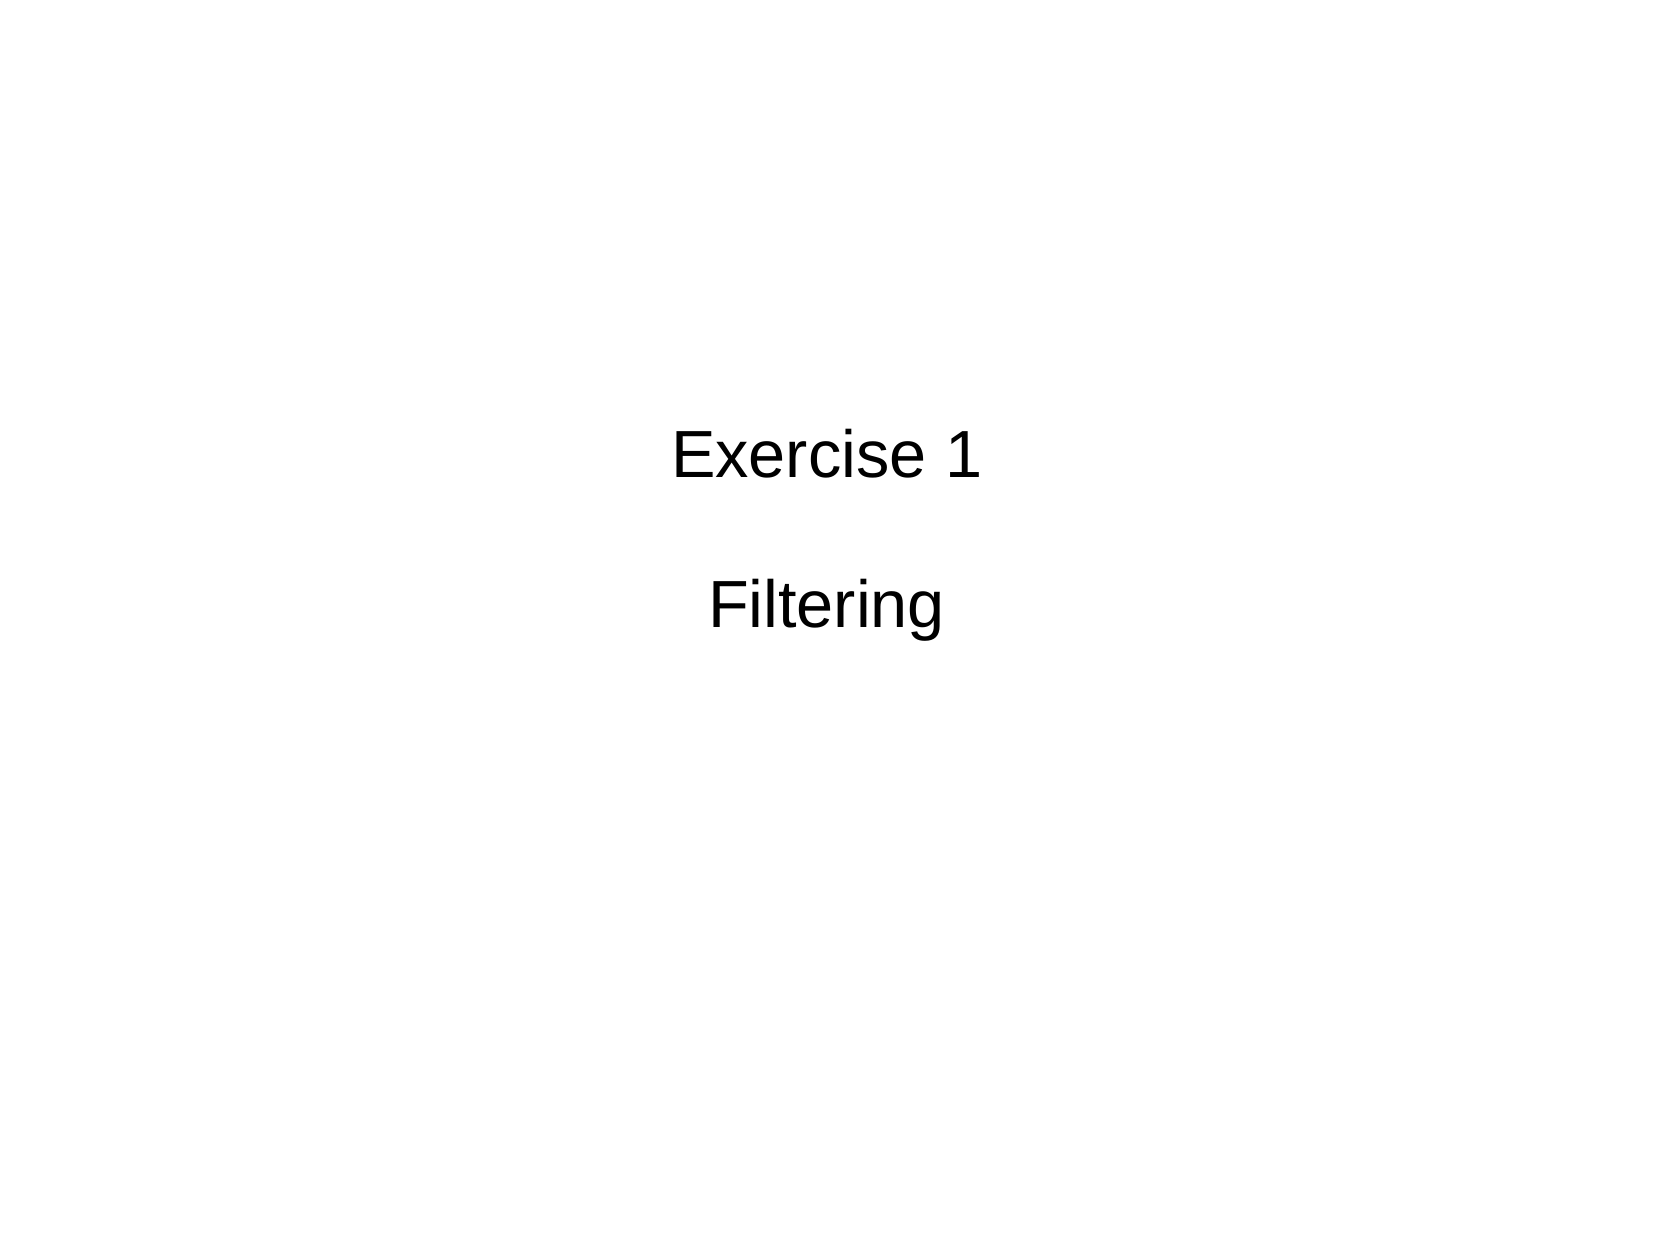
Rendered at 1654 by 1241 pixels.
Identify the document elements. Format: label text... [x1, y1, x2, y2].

subtitle Exercise 1 Filtering [82, 49, 1571, 1010]
